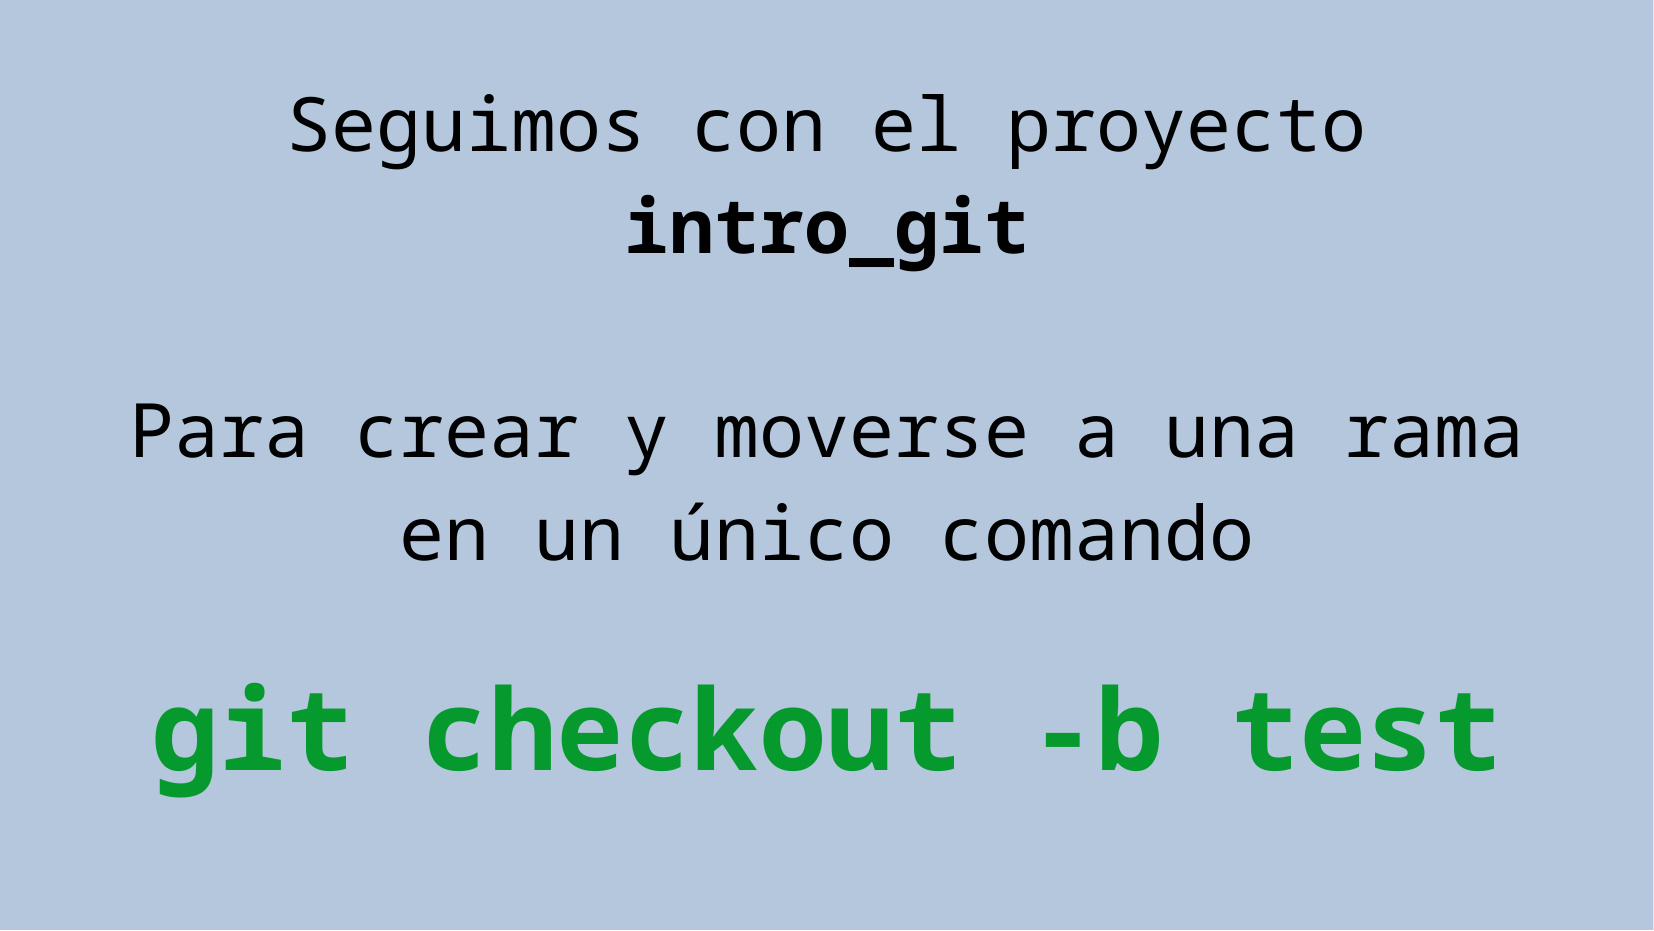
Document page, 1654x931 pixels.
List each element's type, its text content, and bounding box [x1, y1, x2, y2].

subtitle Seguimos con el proyecto intro_git Para crear y moverse a una rama en un único comando git checkout -b test [82, 76, 1571, 797]
